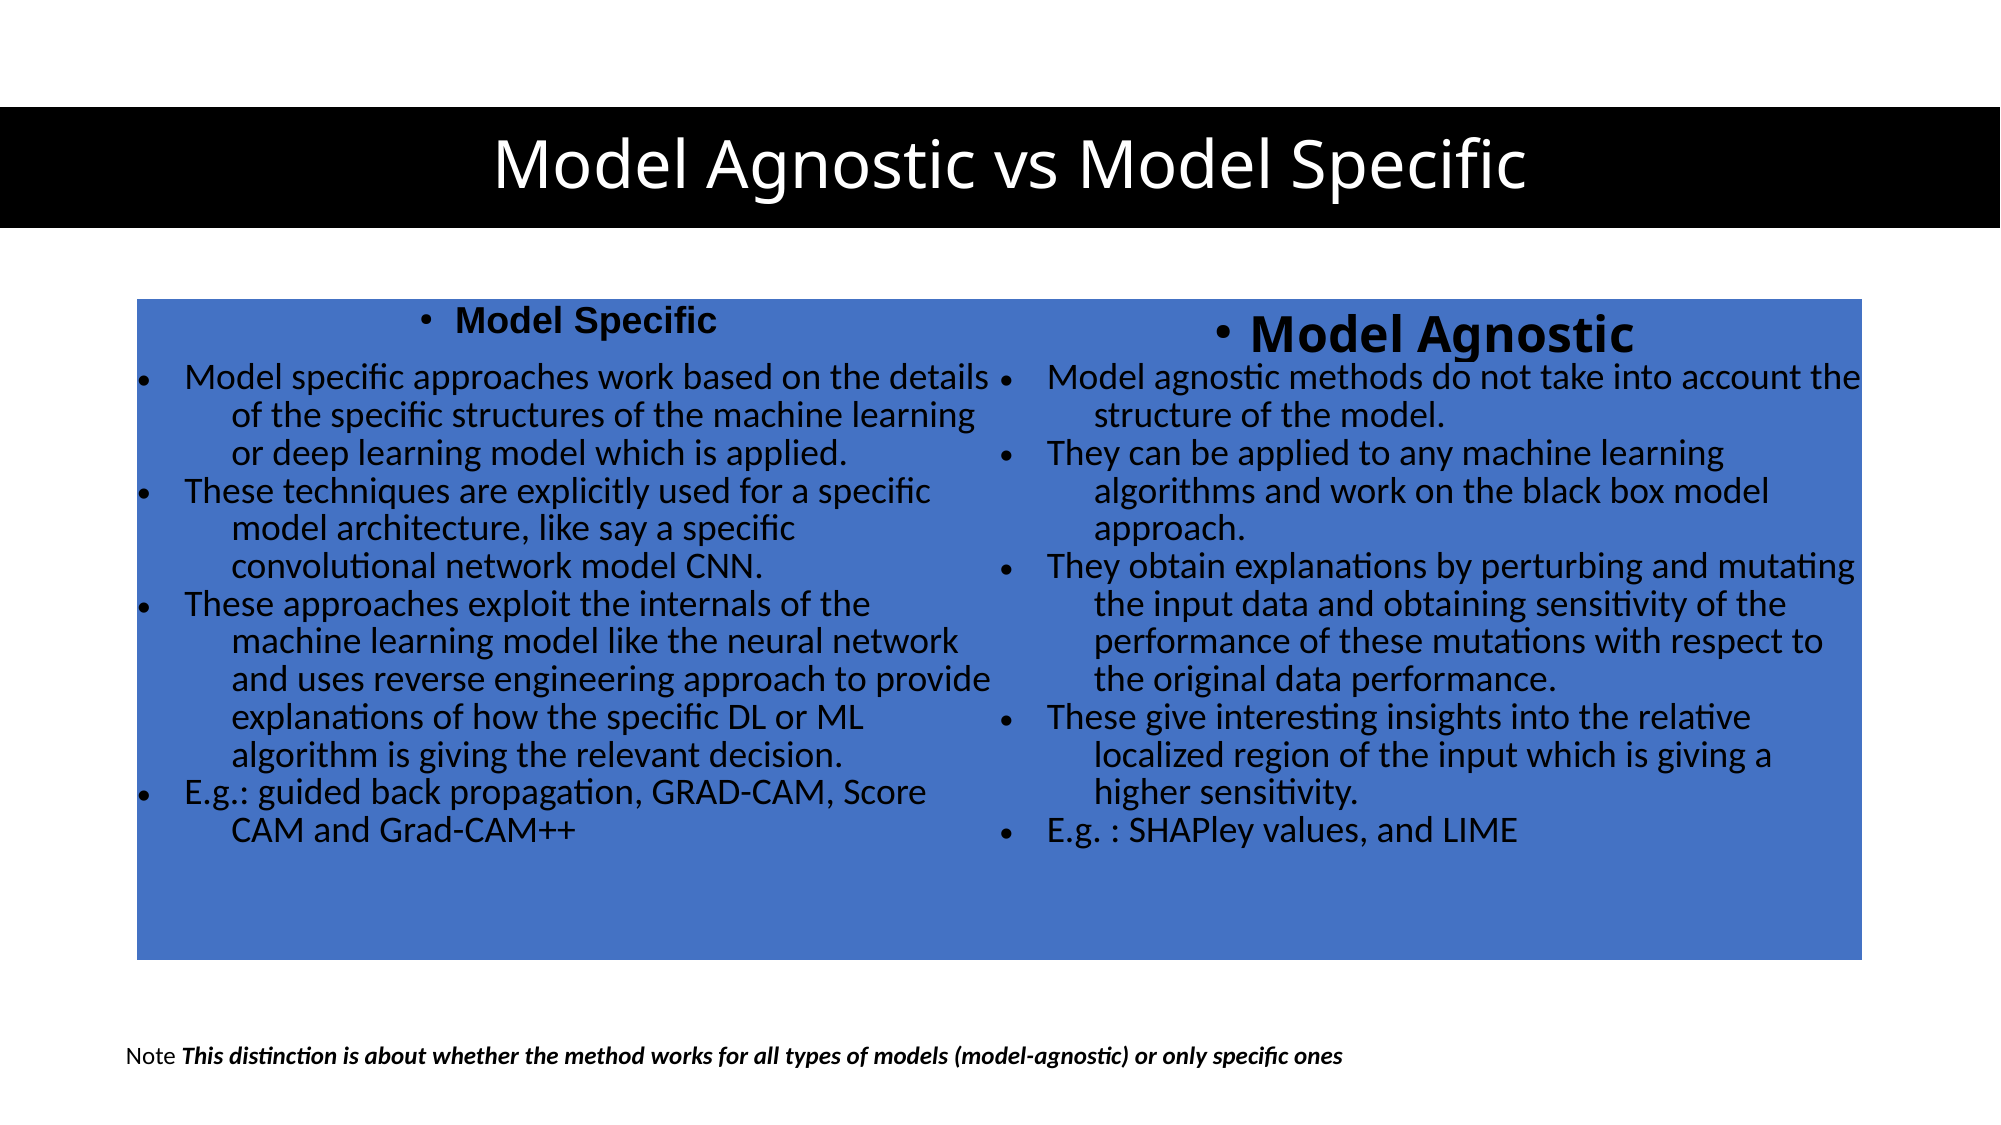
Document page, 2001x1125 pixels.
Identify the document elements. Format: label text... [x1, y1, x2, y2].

table_header Model Agnostic [1000, 299, 1862, 362]
table_header Model Specific [137, 299, 1000, 362]
text_box [1931, 107, 2000, 228]
table_cell Model specific approaches work based on the details of the specific structures of the machine learning or deep learning model which is applied. These techniques are explicitly used for a specific model architecture, like say a specific convolutional network model CNN. These approaches exploit the internals of the machine learning model like the neural network and uses reverse engineering approach to provide explanations of how the specific DL or ML algorithm is giving the relevant decision. E.g.: guided back propagation, GRAD-CAM, Score CAM and Grad-CAM++ [137, 362, 1000, 960]
title Model Agnostic vs Model Specific [91, 105, 1931, 228]
table_cell Model agnostic methods do not take into account the structure of the model. They can be applied to any machine learning algorithms and work on the black box model approach. They obtain explanations by perturbing and mutating the input data and obtaining sensitivity of the performance of these mutations with respect to the original data performance. These give interesting insights into the relative localized region of the input which is giving a higher sensitivity. E.g. : SHAPley values, and LIME [1000, 362, 1862, 960]
text_box Note This distinction is about whether the method works for all types of models (model-agnostic) or only specific ones [110, 1032, 1911, 1078]
text_box [0, 107, 91, 228]
